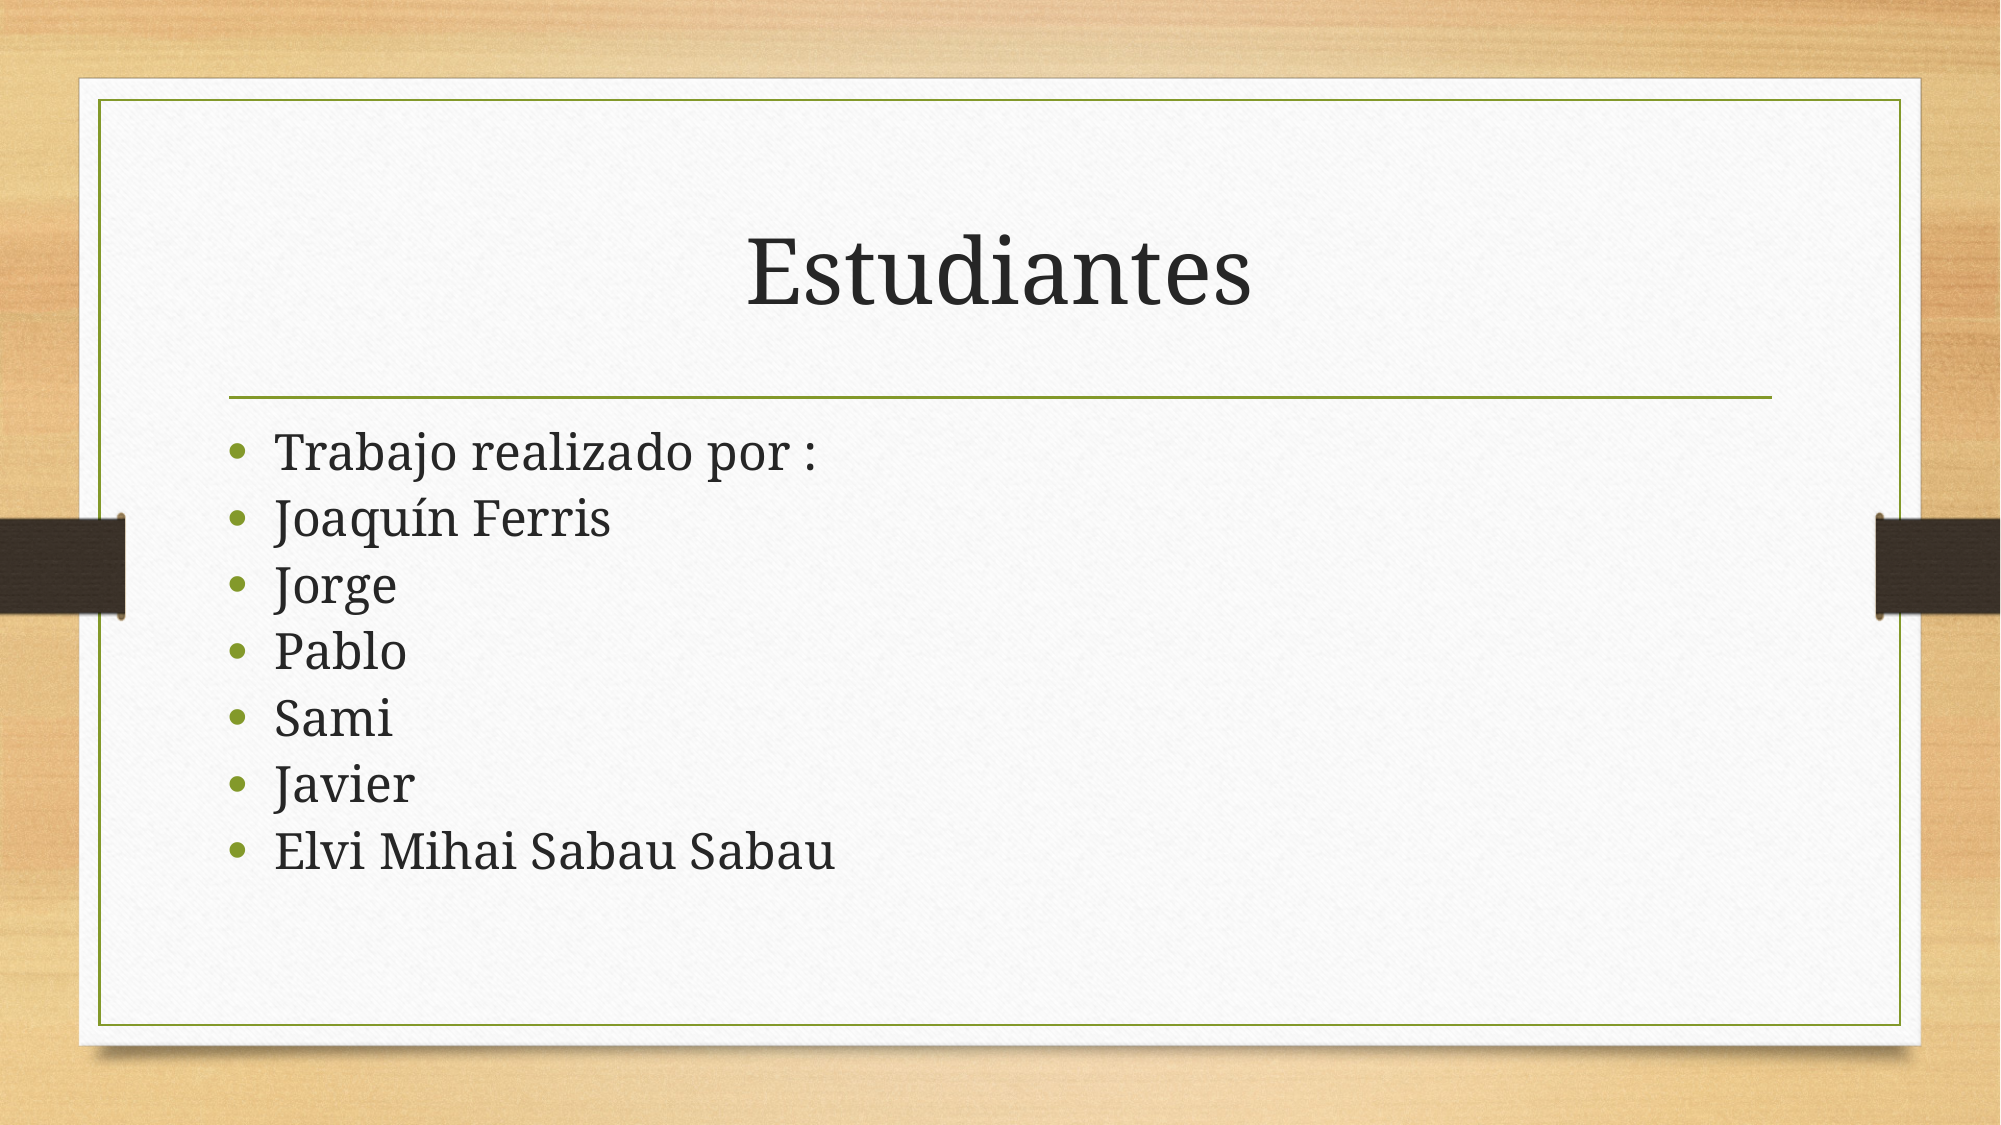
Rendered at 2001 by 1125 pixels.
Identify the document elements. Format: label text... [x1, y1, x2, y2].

list Trabajo realizado por : Joaquín Ferris Jorge Pablo Sami Javier Elvi Mihai Sabau Sabau [212, 419, 1788, 964]
title Estudiantes [212, 161, 1788, 376]
picture [0, 0, 2001, 1125]
